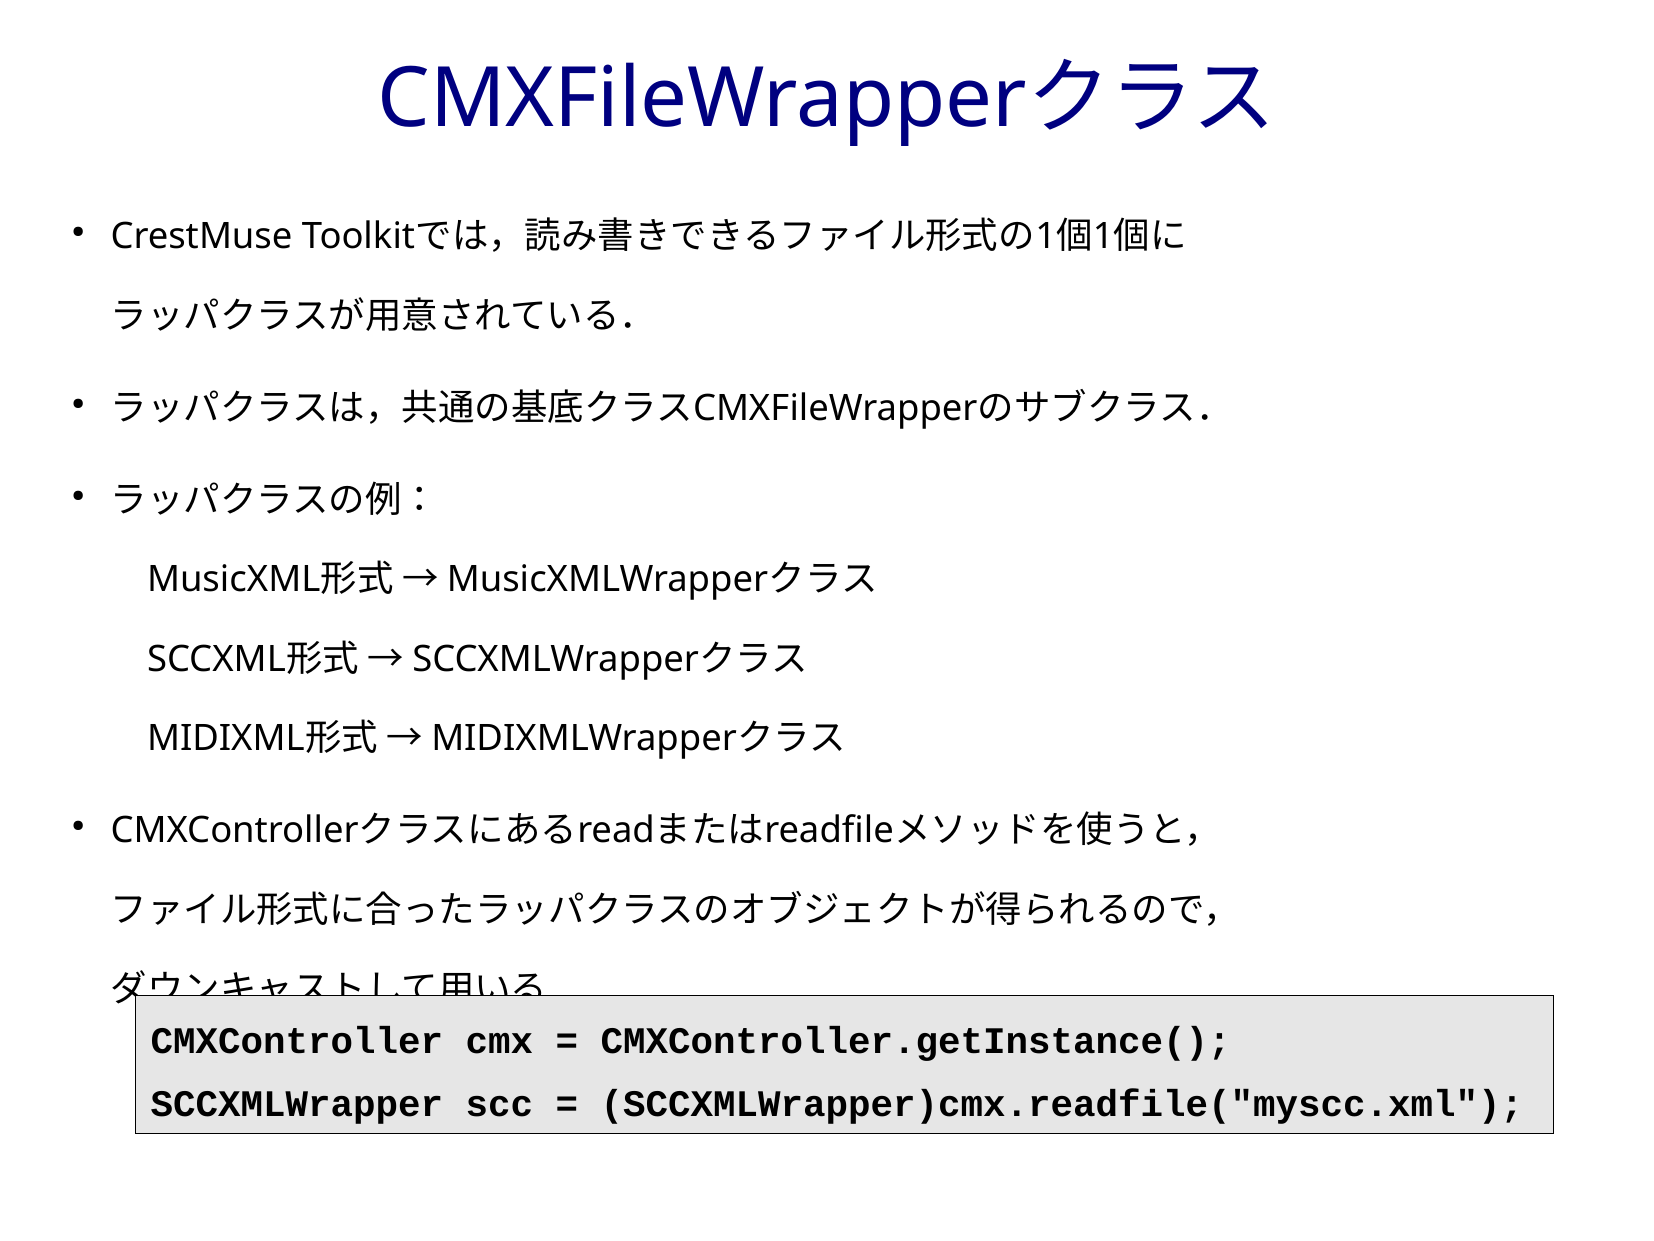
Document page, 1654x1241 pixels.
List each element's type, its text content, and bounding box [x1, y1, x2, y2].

text_box CMXController cmx = CMXController.getInstance(); SCCXMLWrapper scc = (SCCXMLWrapper)cmx.readfile("myscc.xml"); [135, 995, 1554, 1134]
title CMXFileWrapperクラス [82, 45, 1571, 136]
list CrestMuse Toolkitでは，読み書きできるファイル形式の1個1個に ラッパクラスが用意されている． ラッパクラスは，共通の基底クラスCMXFileWrapperのサブクラス． ラッパクラスの例： MusicXML形式 → MusicXMLWrapperクラス SCCXML形式 → SCCXMLWrapperクラス MIDIXML形式 → MIDIXMLWrapperクラス CMXControllerクラスにあるreadまたはreadfileメソッドを使うと， ファイル形式に合ったラッパクラスのオブジェクトが得られるので， ダウンキャストして用いる． [58, 180, 1595, 1034]
